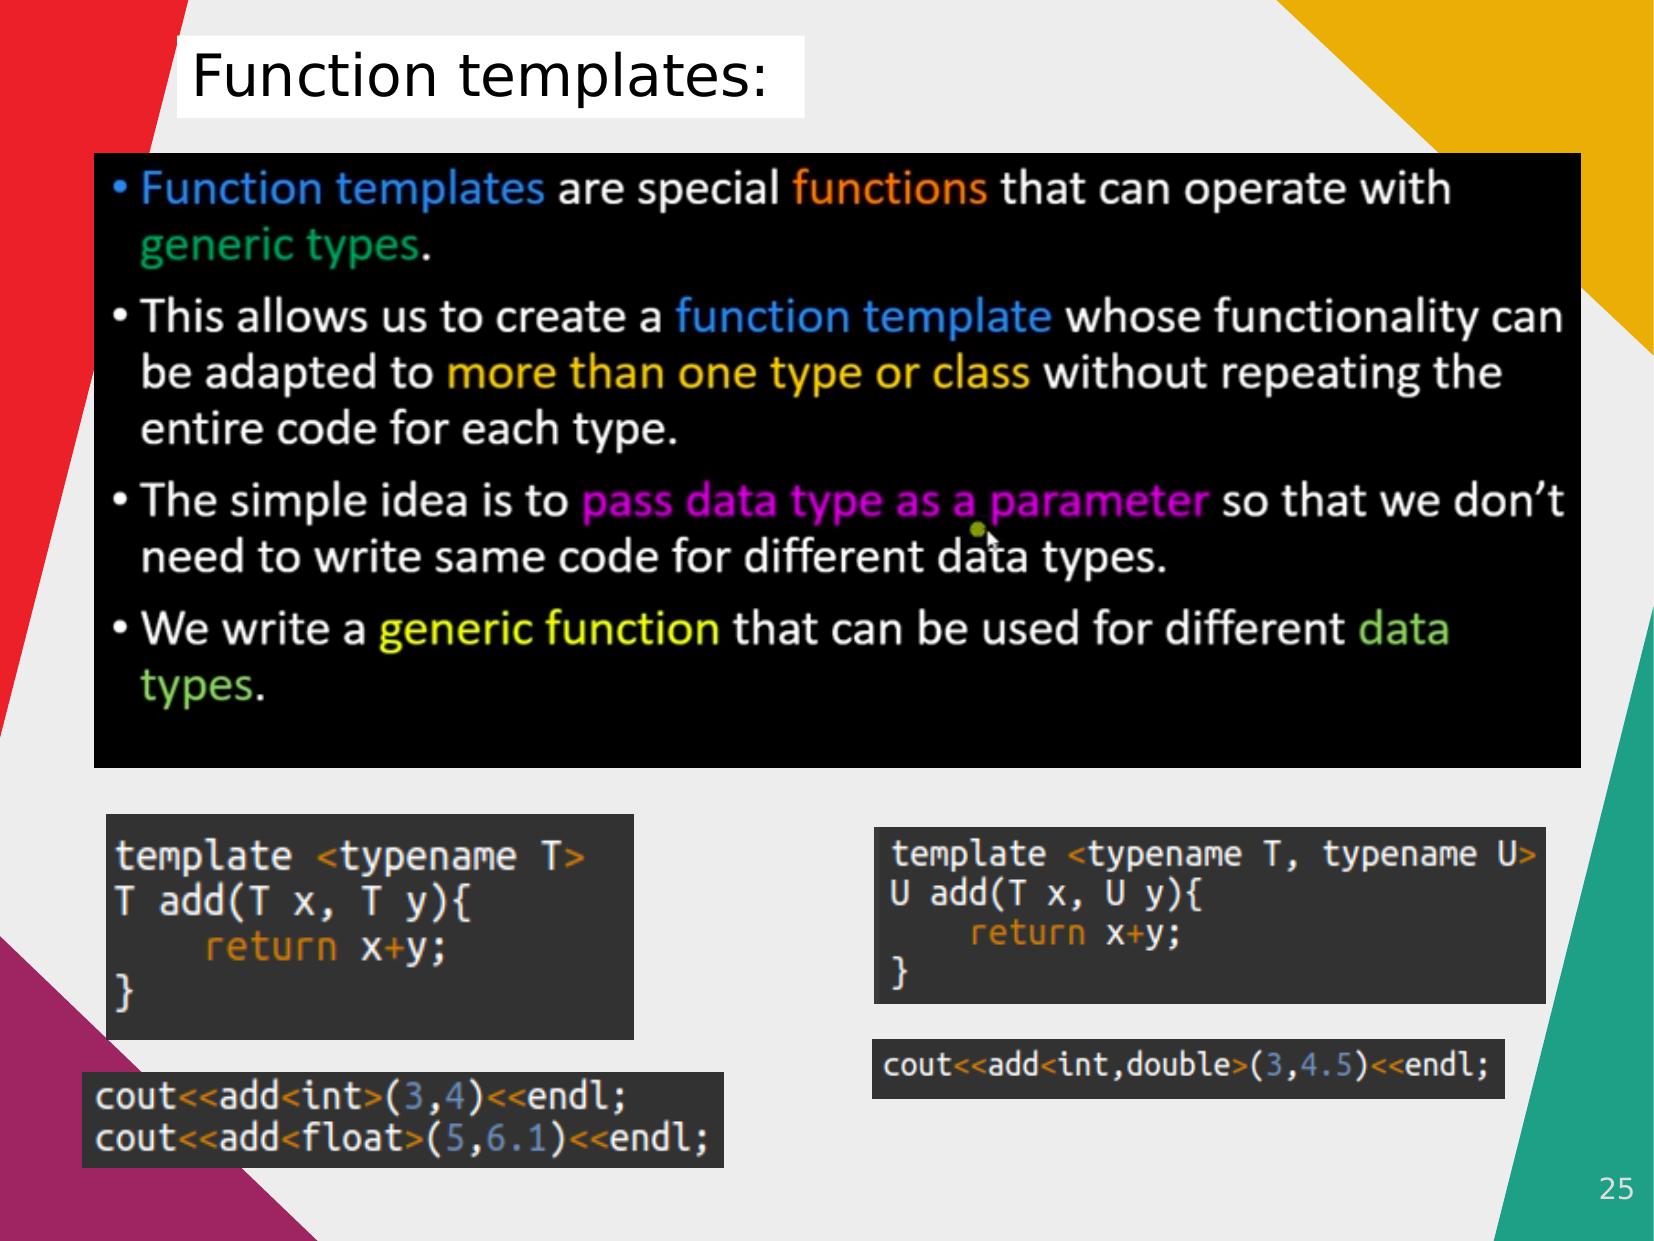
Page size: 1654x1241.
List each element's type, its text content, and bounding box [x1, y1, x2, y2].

picture [106, 814, 634, 1040]
picture [872, 1039, 1505, 1099]
text_box Function templates: [177, 35, 805, 119]
picture [94, 153, 1581, 768]
picture [82, 1072, 724, 1168]
picture [874, 827, 1546, 1004]
